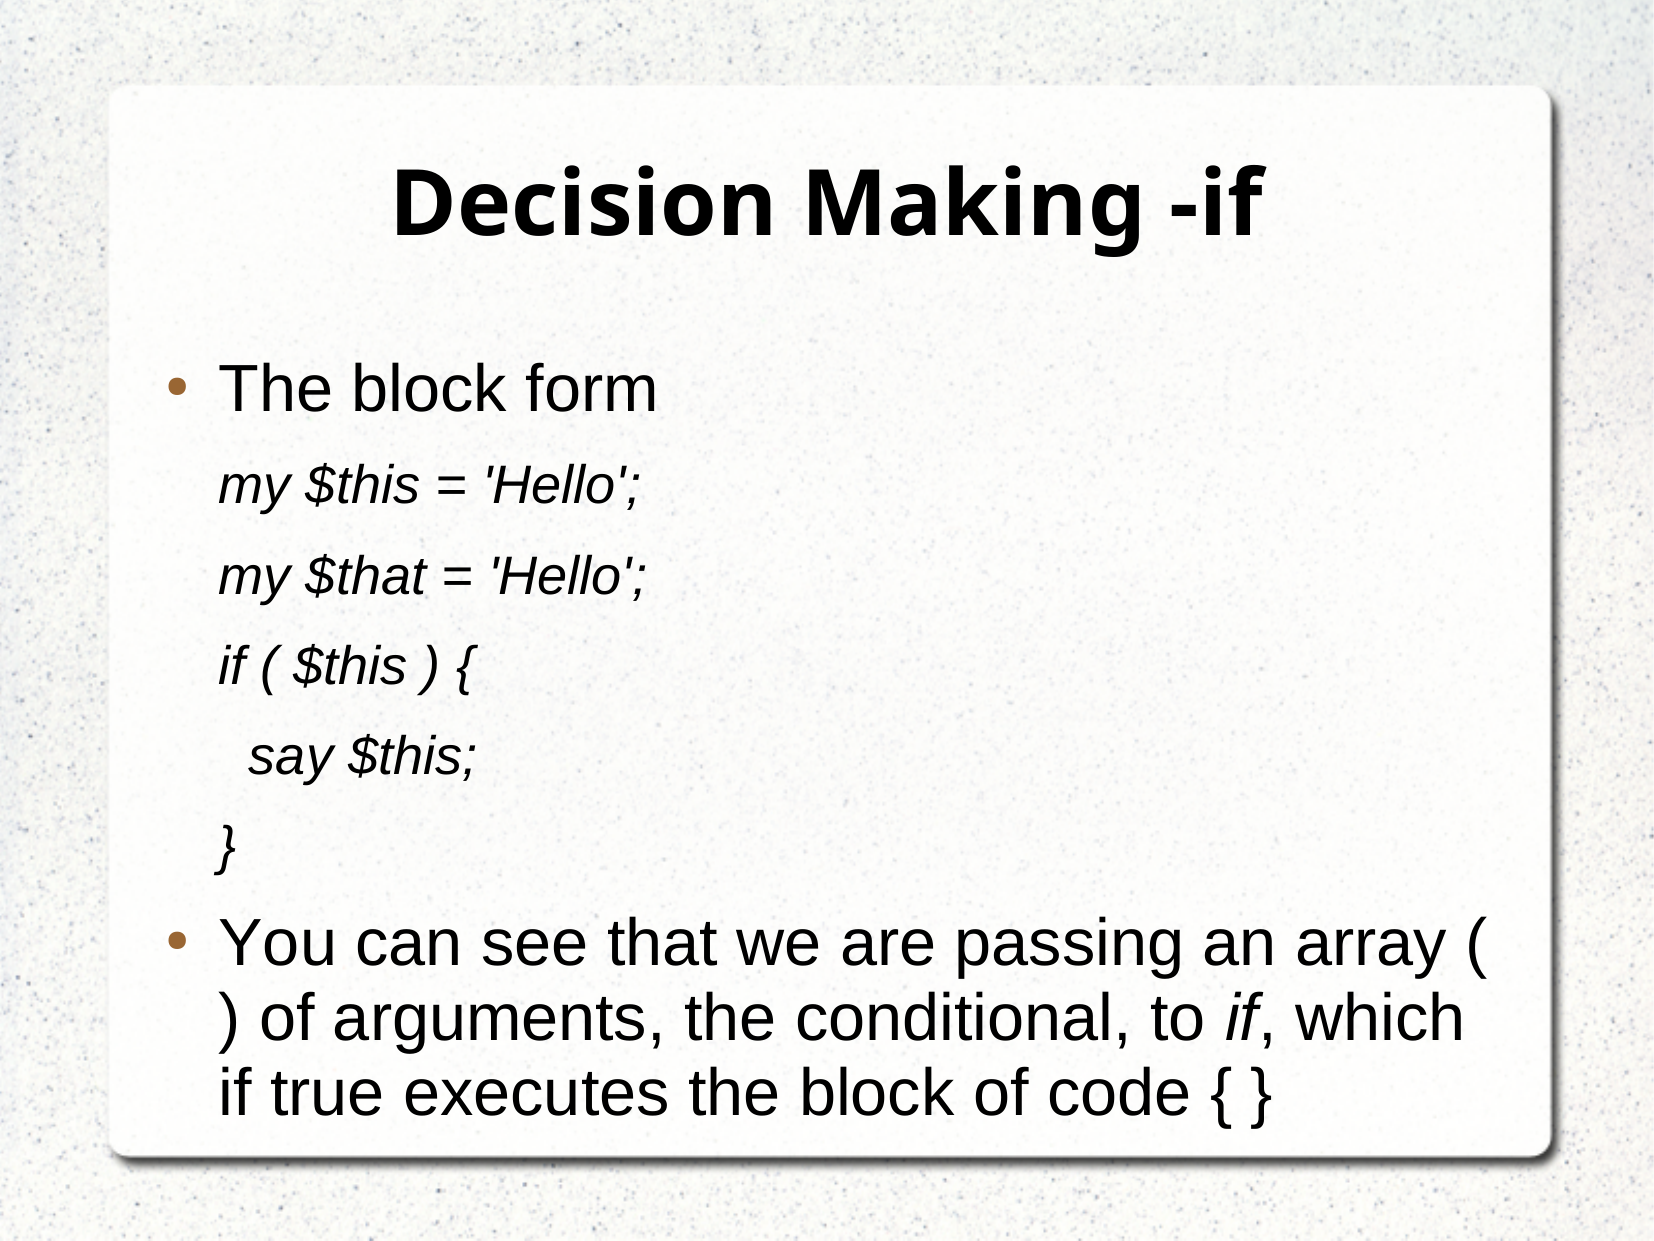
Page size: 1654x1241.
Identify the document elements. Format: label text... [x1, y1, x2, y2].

picture [0, 0, 1654, 1241]
list The block form my $this = 'Hello'; my $that = 'Hello'; if ( $this ) { say $this; } You can see that we are passing an array ( ) of arguments, the conditional, to if, which if true executes the block of code { } [147, 350, 1506, 1129]
title Decision Making -if [118, 96, 1536, 304]
